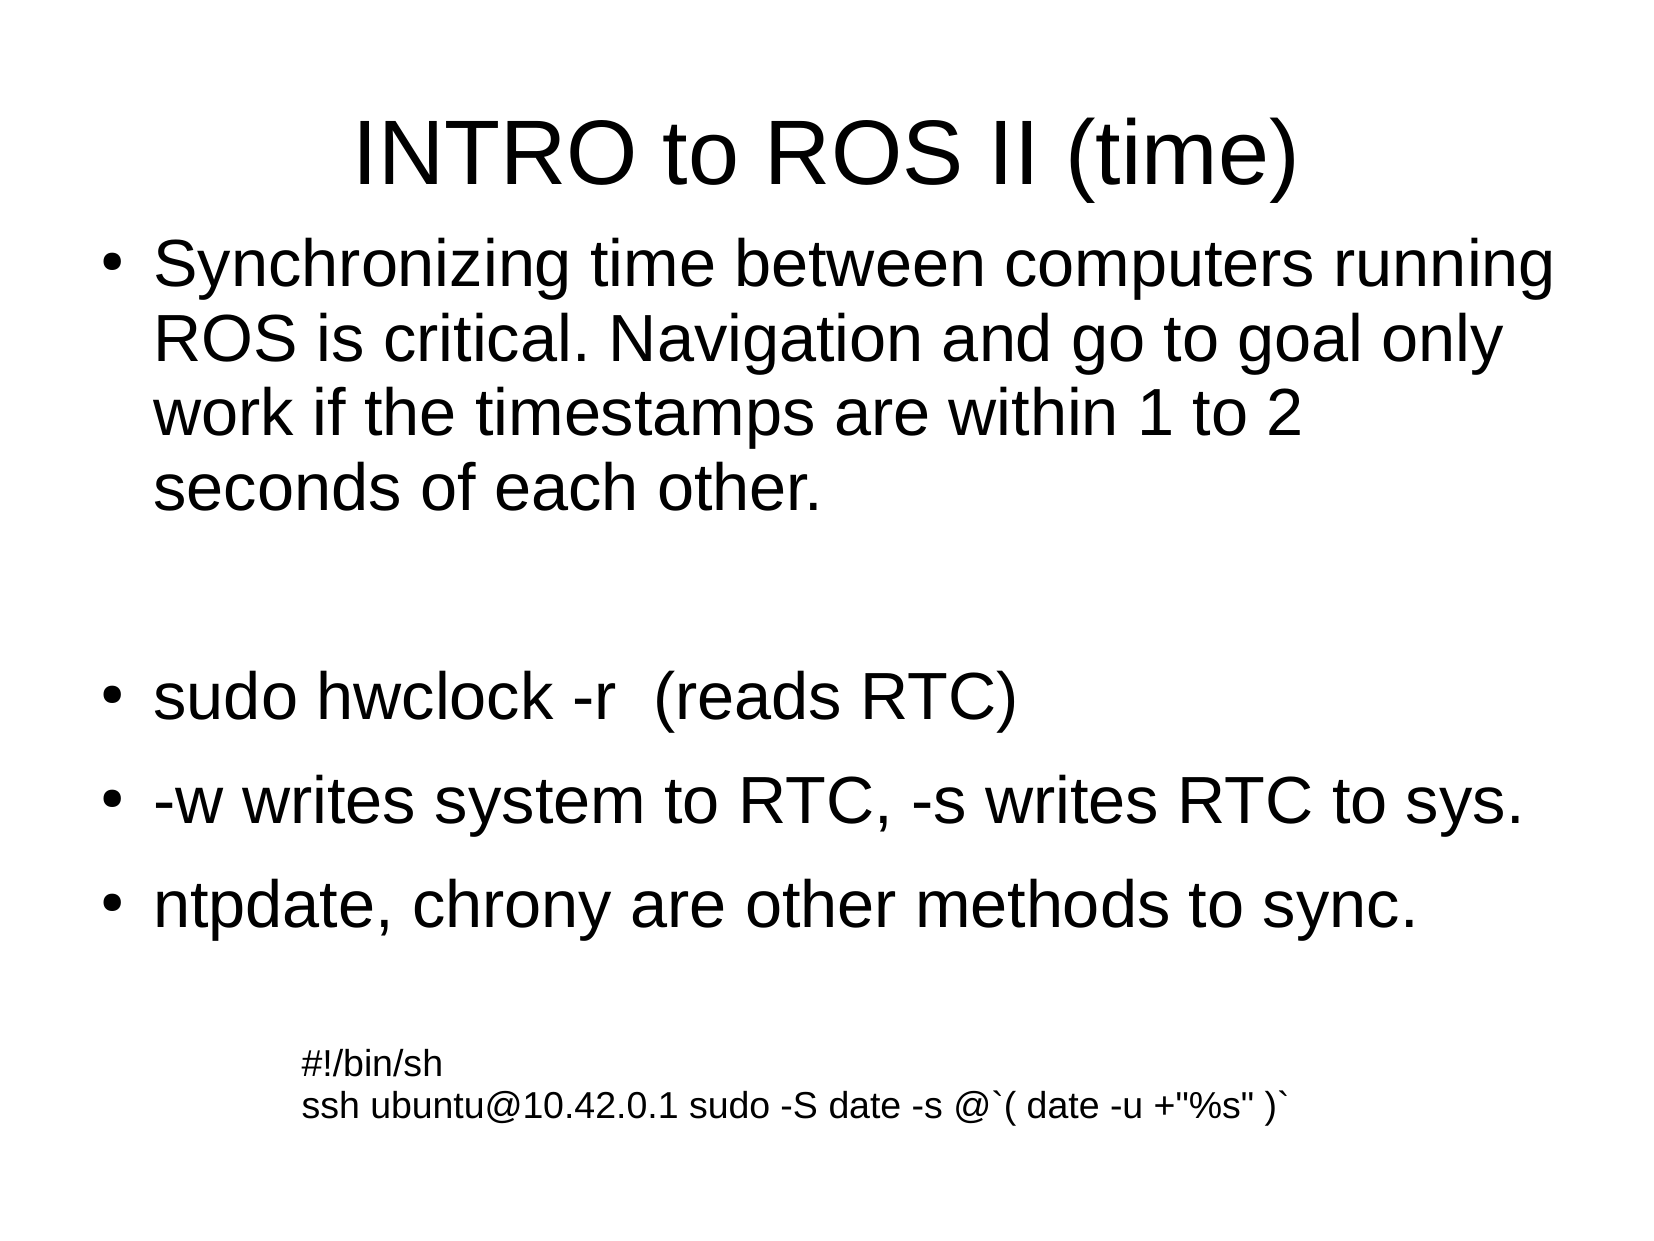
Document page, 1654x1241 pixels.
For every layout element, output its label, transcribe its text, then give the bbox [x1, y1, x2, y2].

text_box #!/bin/sh ssh ubuntu@10.42.0.1 sudo -S date -s @`( date -u +"%s" )` [286, 1035, 1306, 1156]
list Synchronizing time between computers running ROS is critical. Navigation and go to goal only work if the timestamps are within 1 to 2 seconds of each other. sudo hwclock -r (reads RTC) -w writes system to RTC, -s writes RTC to sys. ntpdate, chrony are other methods to sync. [82, 225, 1571, 946]
title INTRO to ROS II (time) [82, 49, 1571, 225]
